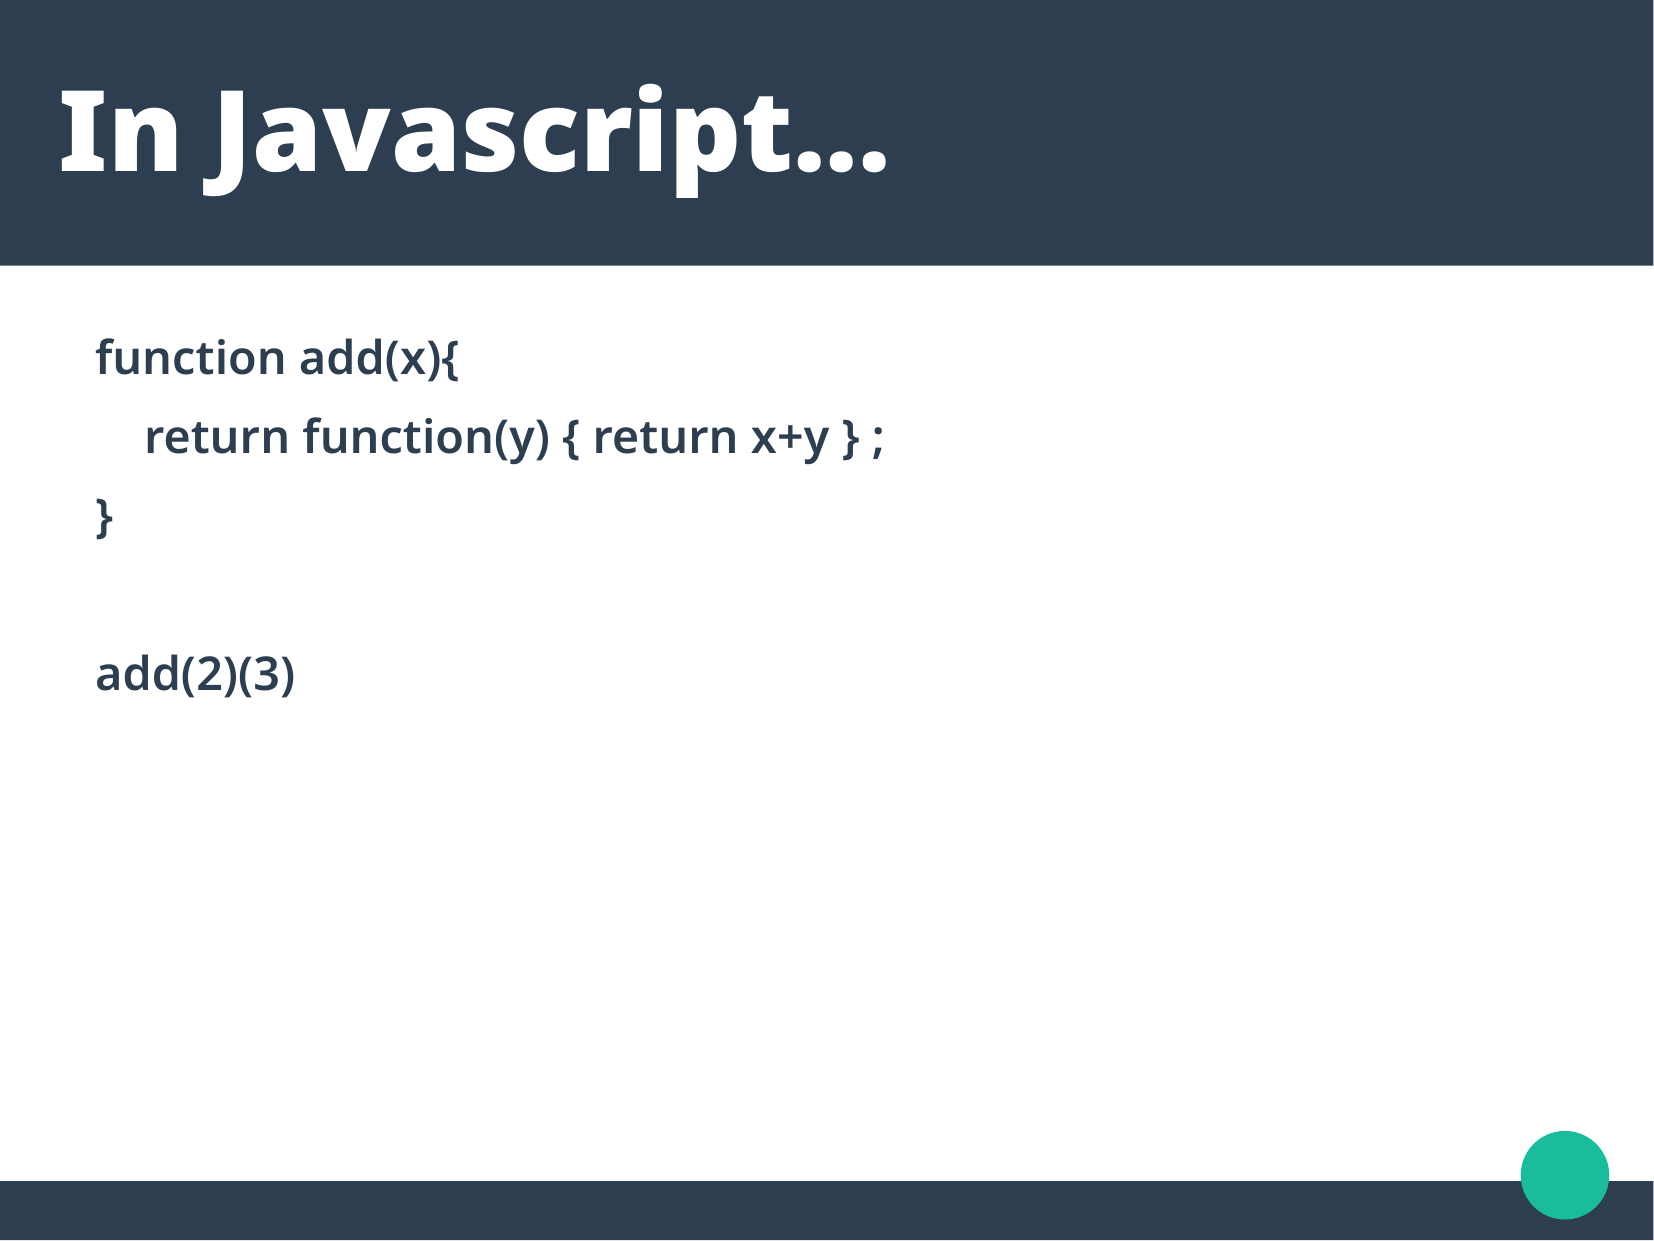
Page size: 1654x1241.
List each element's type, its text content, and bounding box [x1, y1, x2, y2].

title In Javascript... [59, 49, 1595, 207]
list function add(x){ return function(y) { return x+y } ; } add(2)(3) [59, 324, 1595, 709]
